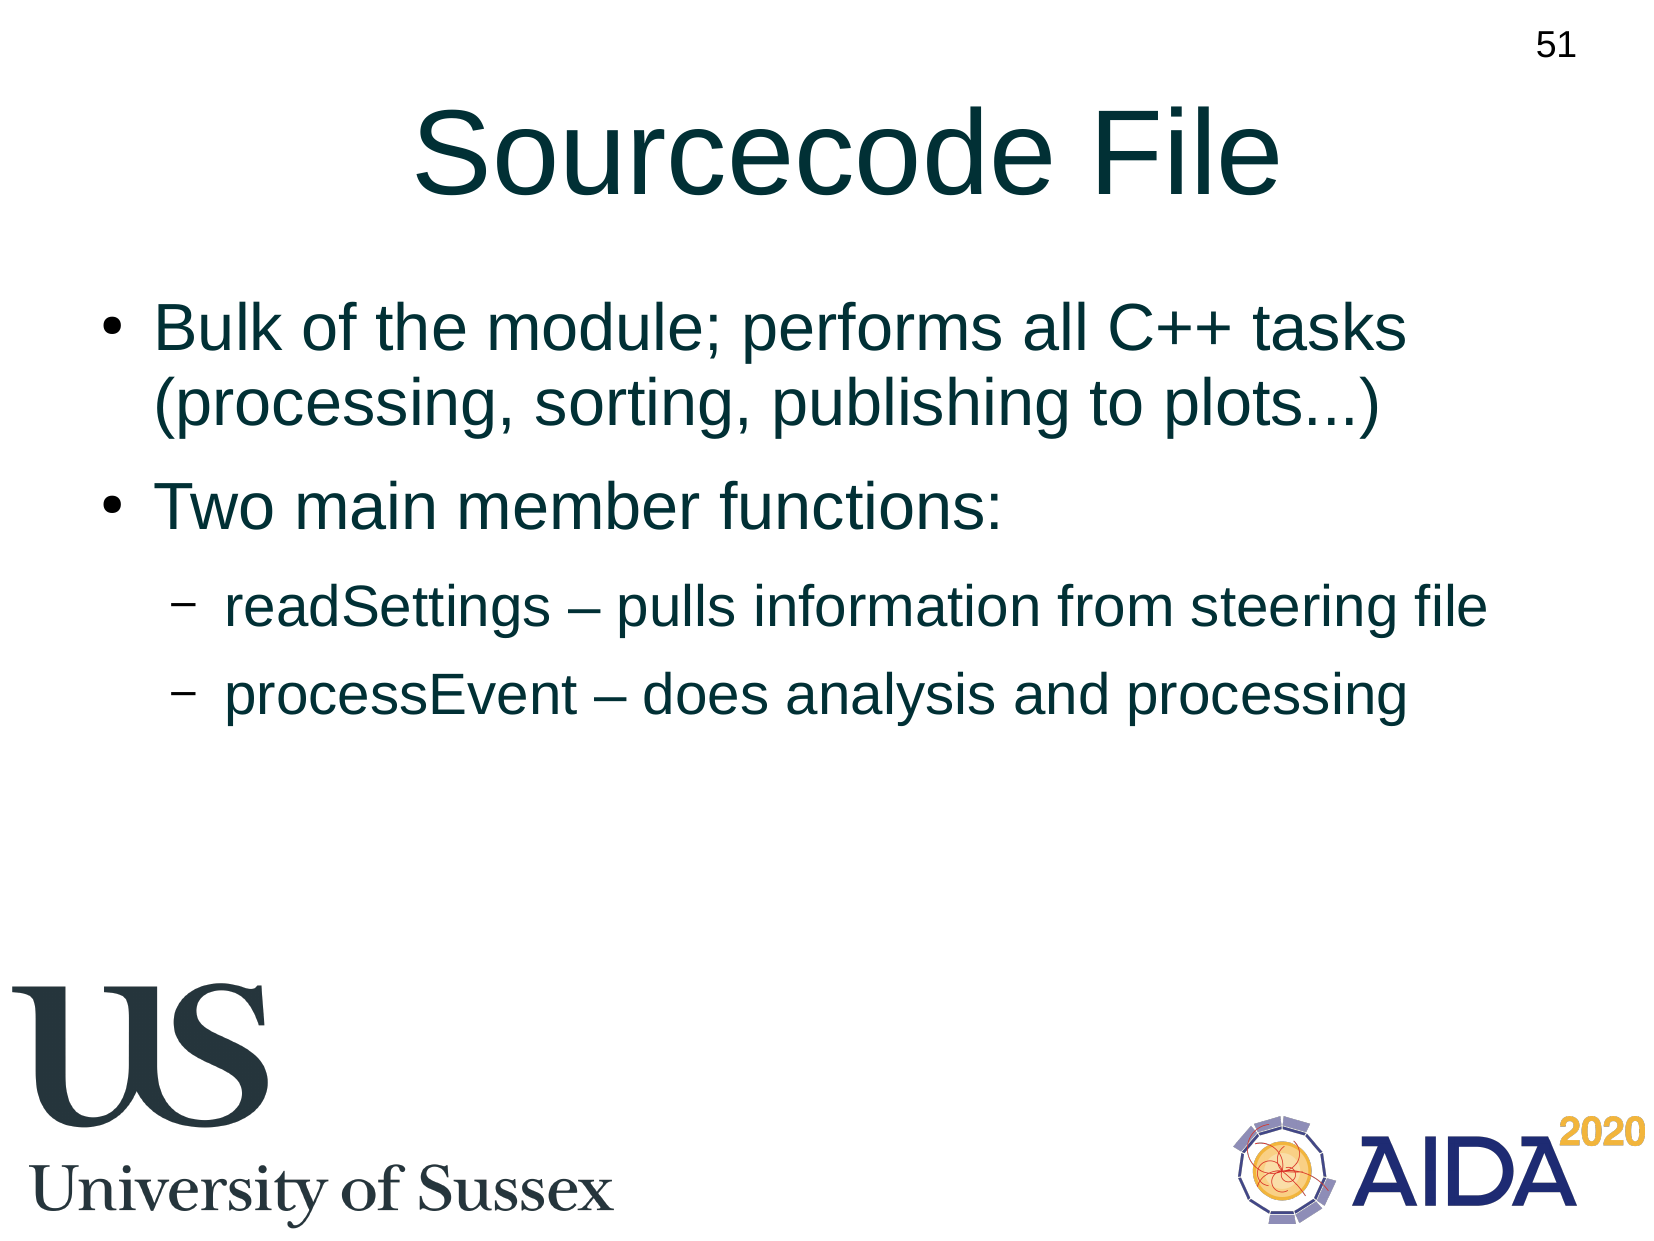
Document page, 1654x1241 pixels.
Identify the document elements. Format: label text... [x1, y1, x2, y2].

picture [11, 982, 615, 1229]
picture [1233, 1116, 1645, 1224]
list Bulk of the module; performs all C++ tasks (processing, sorting, publishing to plots...) Two main member functions: readSettings – pulls information from steering file processEvent – does analysis and processing [82, 290, 1571, 957]
text_box <number> [1521, 16, 1654, 84]
title Sourcecode File [82, 49, 1571, 257]
